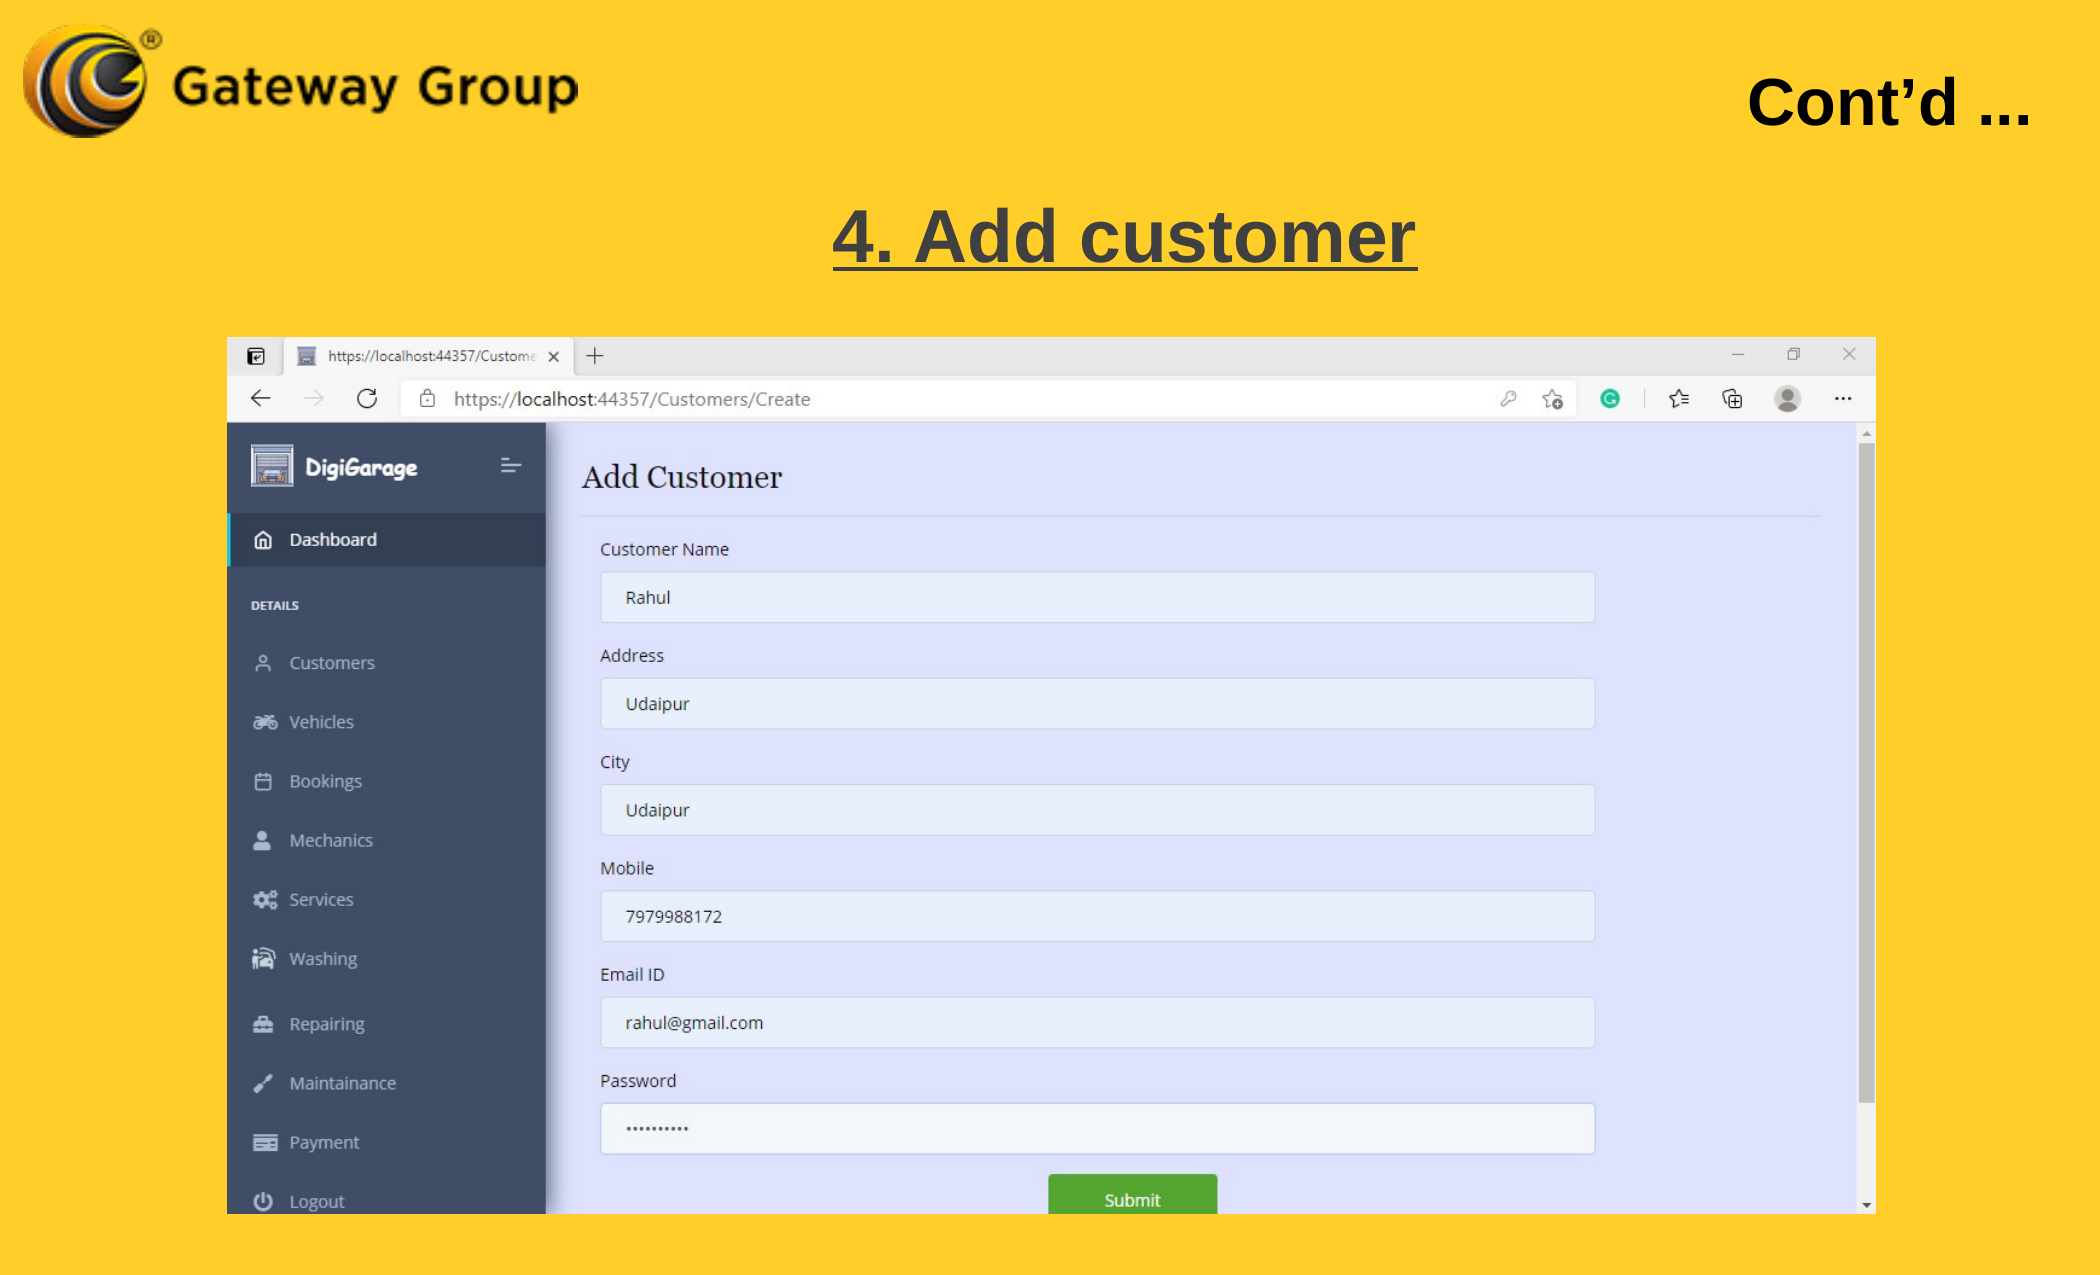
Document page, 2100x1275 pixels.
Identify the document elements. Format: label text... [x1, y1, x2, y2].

text_box 4. Add customer [787, 187, 1463, 337]
picture [23, 24, 578, 138]
text_box Cont’d ... [1732, 57, 2063, 147]
picture [227, 337, 1876, 1214]
